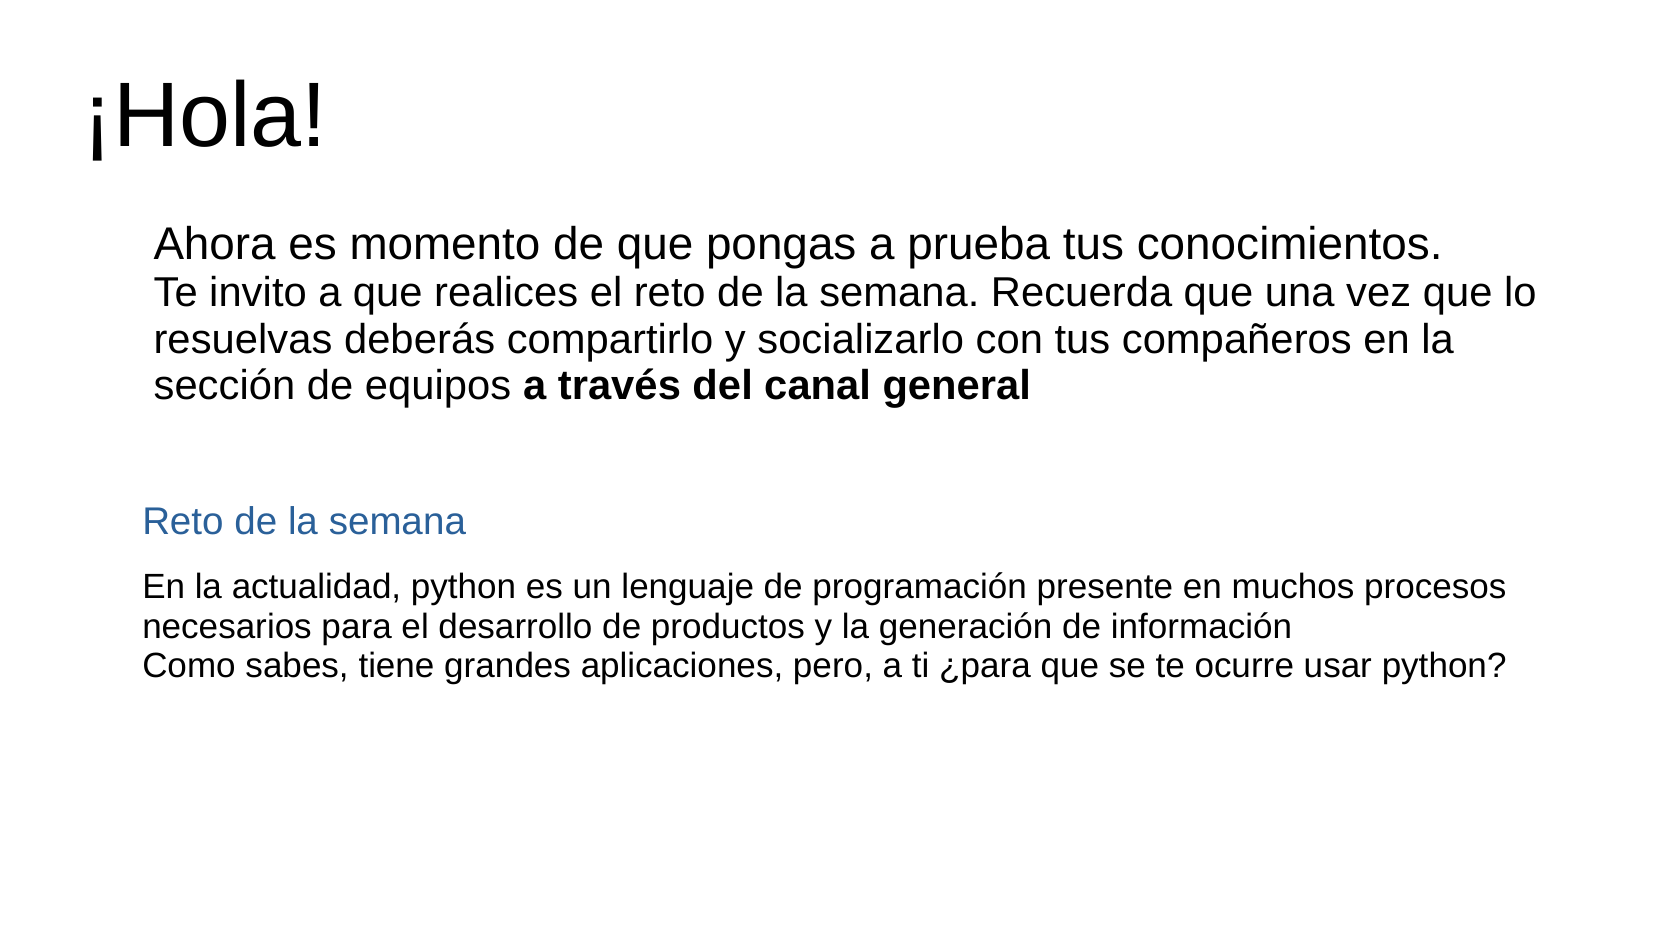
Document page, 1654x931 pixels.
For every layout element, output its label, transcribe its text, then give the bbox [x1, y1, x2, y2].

list Reto de la semana En la actualidad, python es un lenguaje de programación presente en muchos procesos necesarios para el desarrollo de productos y la generación de información Como sabes, tiene grandes aplicaciones, pero, a ti ¿para que se te ocurre usar python? [82, 499, 1571, 757]
list Ahora es momento de que pongas a prueba tus conocimientos. Te invito a que realices el reto de la semana. Recuerda que una vez que lo resuelvas deberás compartirlo y socializarlo con tus compañeros en la sección de equipos a través del canal general [82, 217, 1571, 475]
title ¡Hola! [82, 37, 1571, 193]
